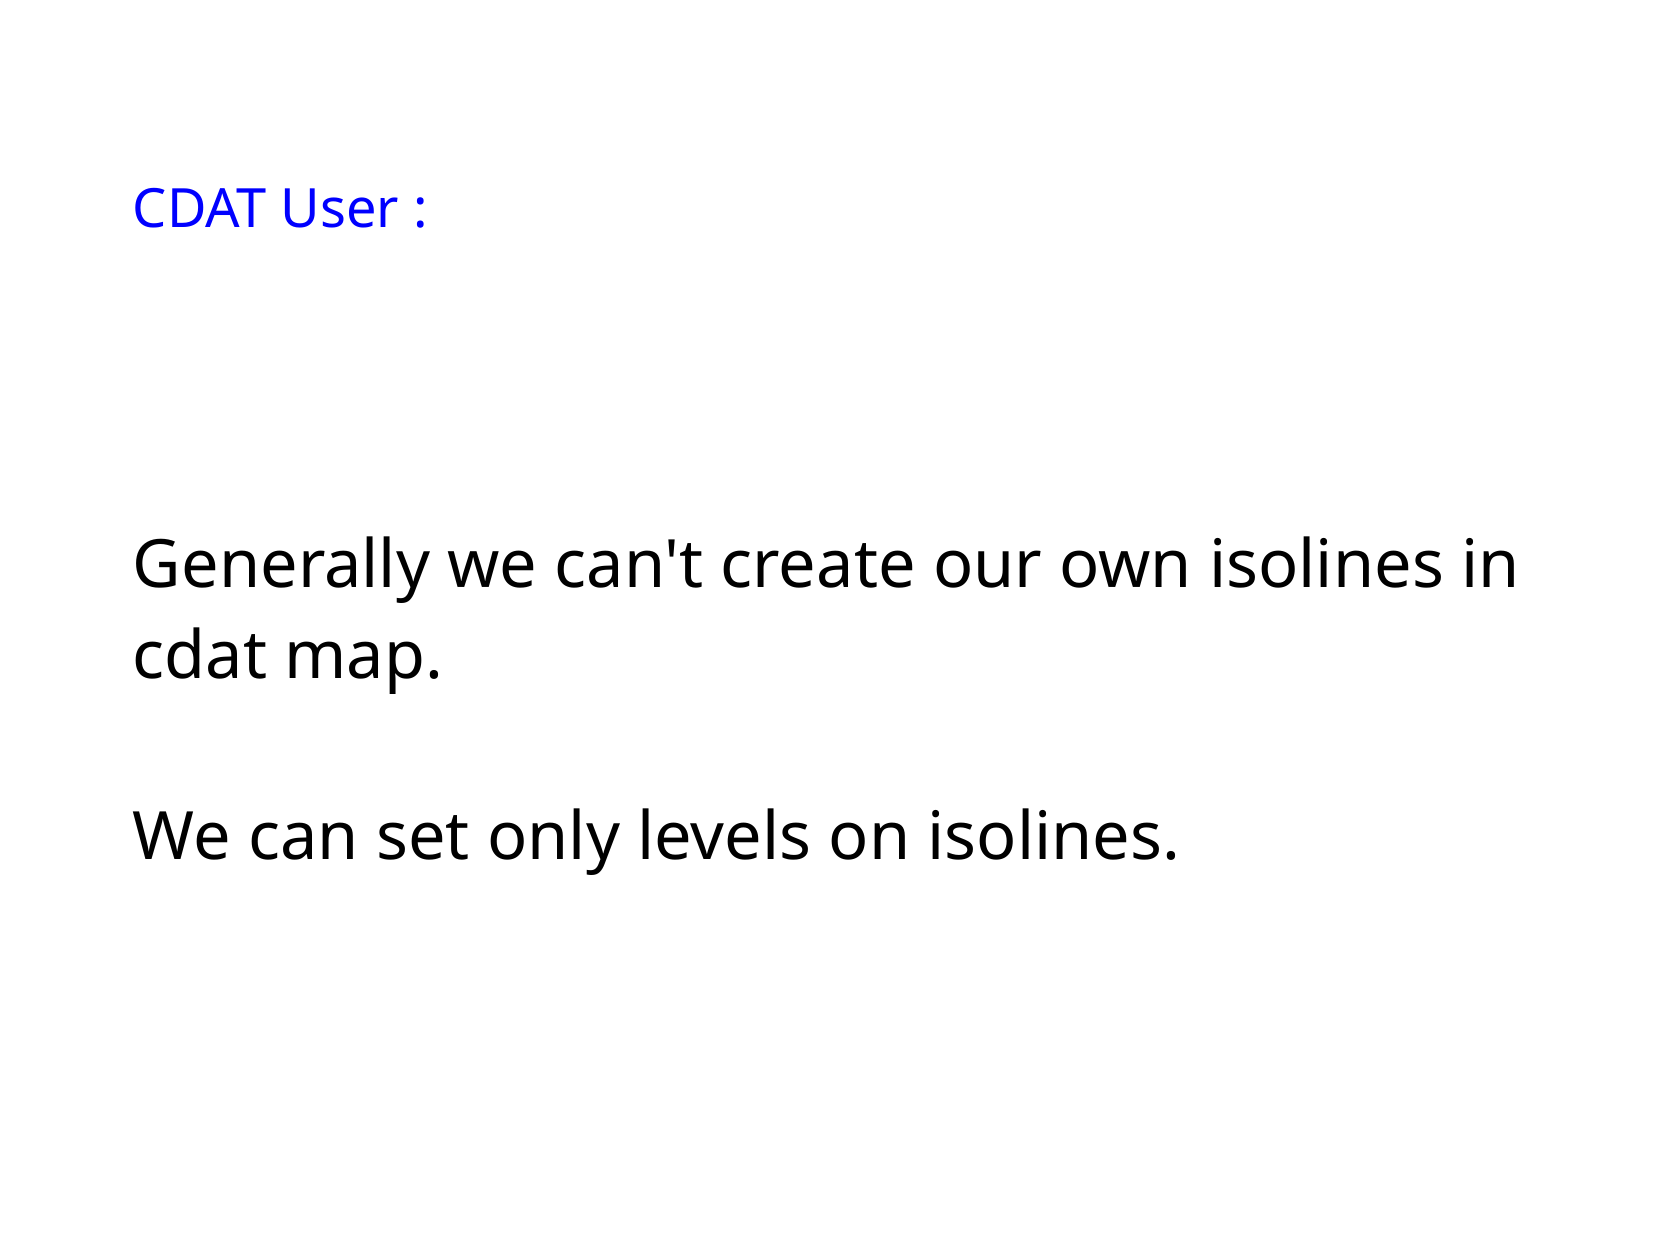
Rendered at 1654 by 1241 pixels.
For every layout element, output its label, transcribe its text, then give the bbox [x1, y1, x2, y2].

text_box CDAT User : Generally we can't create our own isolines in cdat map. We can set only levels on isolines. [118, 88, 1636, 848]
